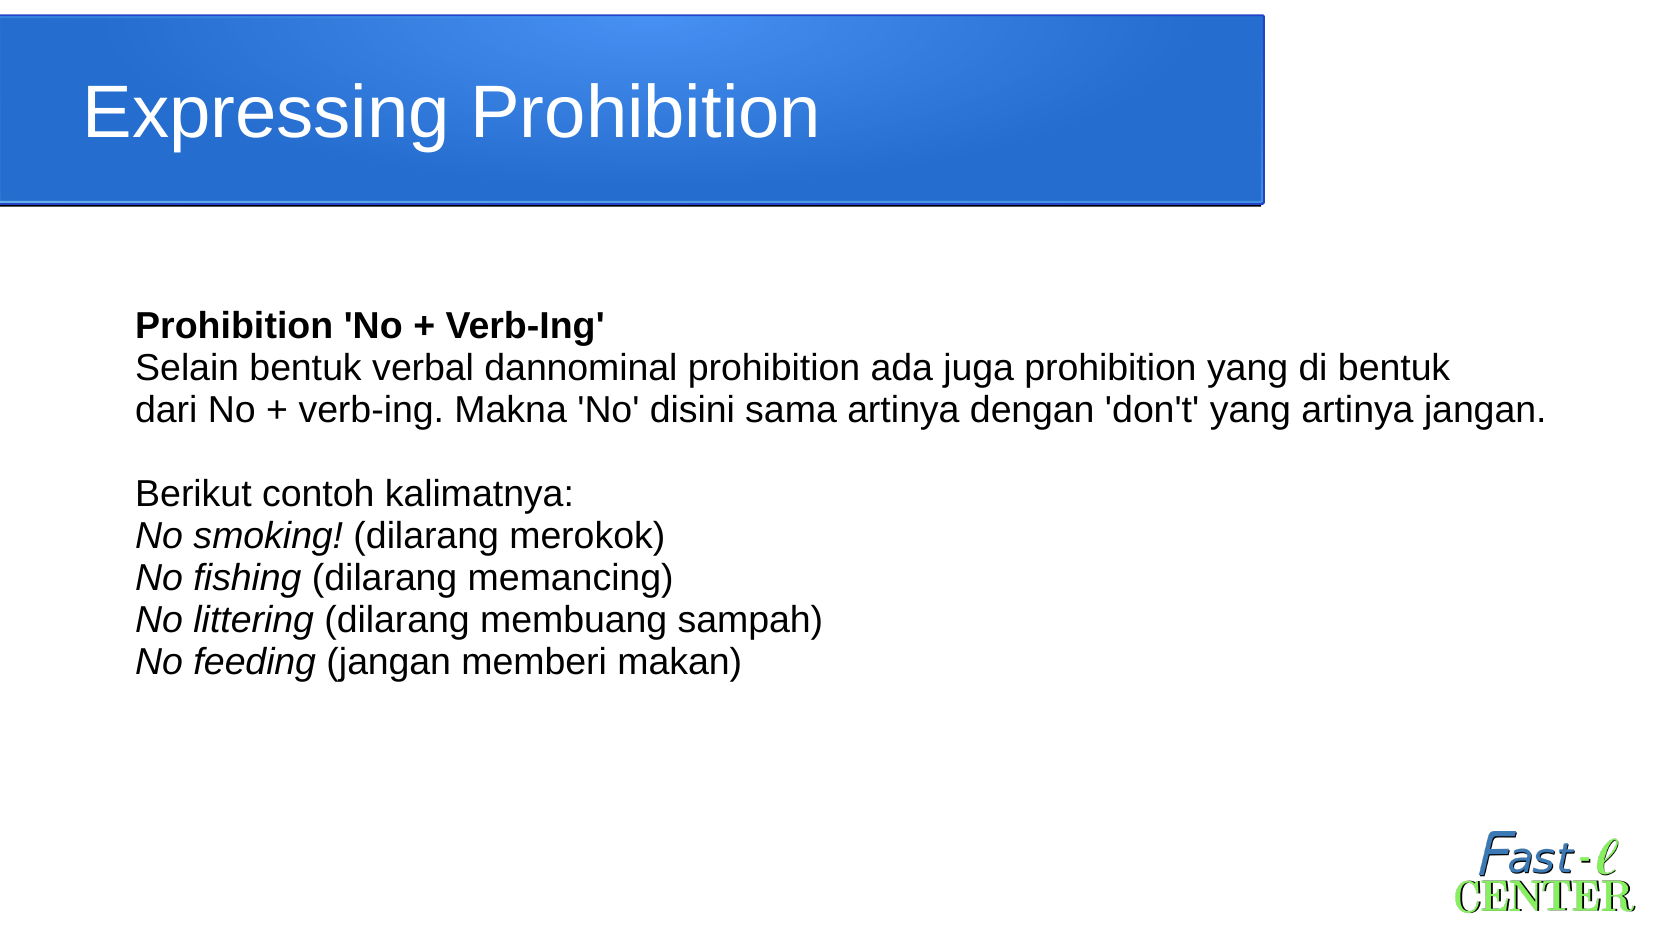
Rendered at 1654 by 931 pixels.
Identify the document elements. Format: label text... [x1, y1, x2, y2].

title Expressing Prohibition [82, 35, 1235, 189]
text_box Prohibition 'No + Verb-Ing' Selain bentuk verbal dannominal prohibition ada juga prohibition yang di bentuk dari No + verb-ing. Makna 'No' disini sama artinya dengan 'don't' yang artinya jangan. Berikut contoh kalimatnya: No smoking! (dilarang merokok) No fishing (dilarang memancing) No littering (dilarang membuang sampah) No feeding (jangan memberi makan) [120, 296, 1573, 690]
picture [1455, 831, 1636, 916]
